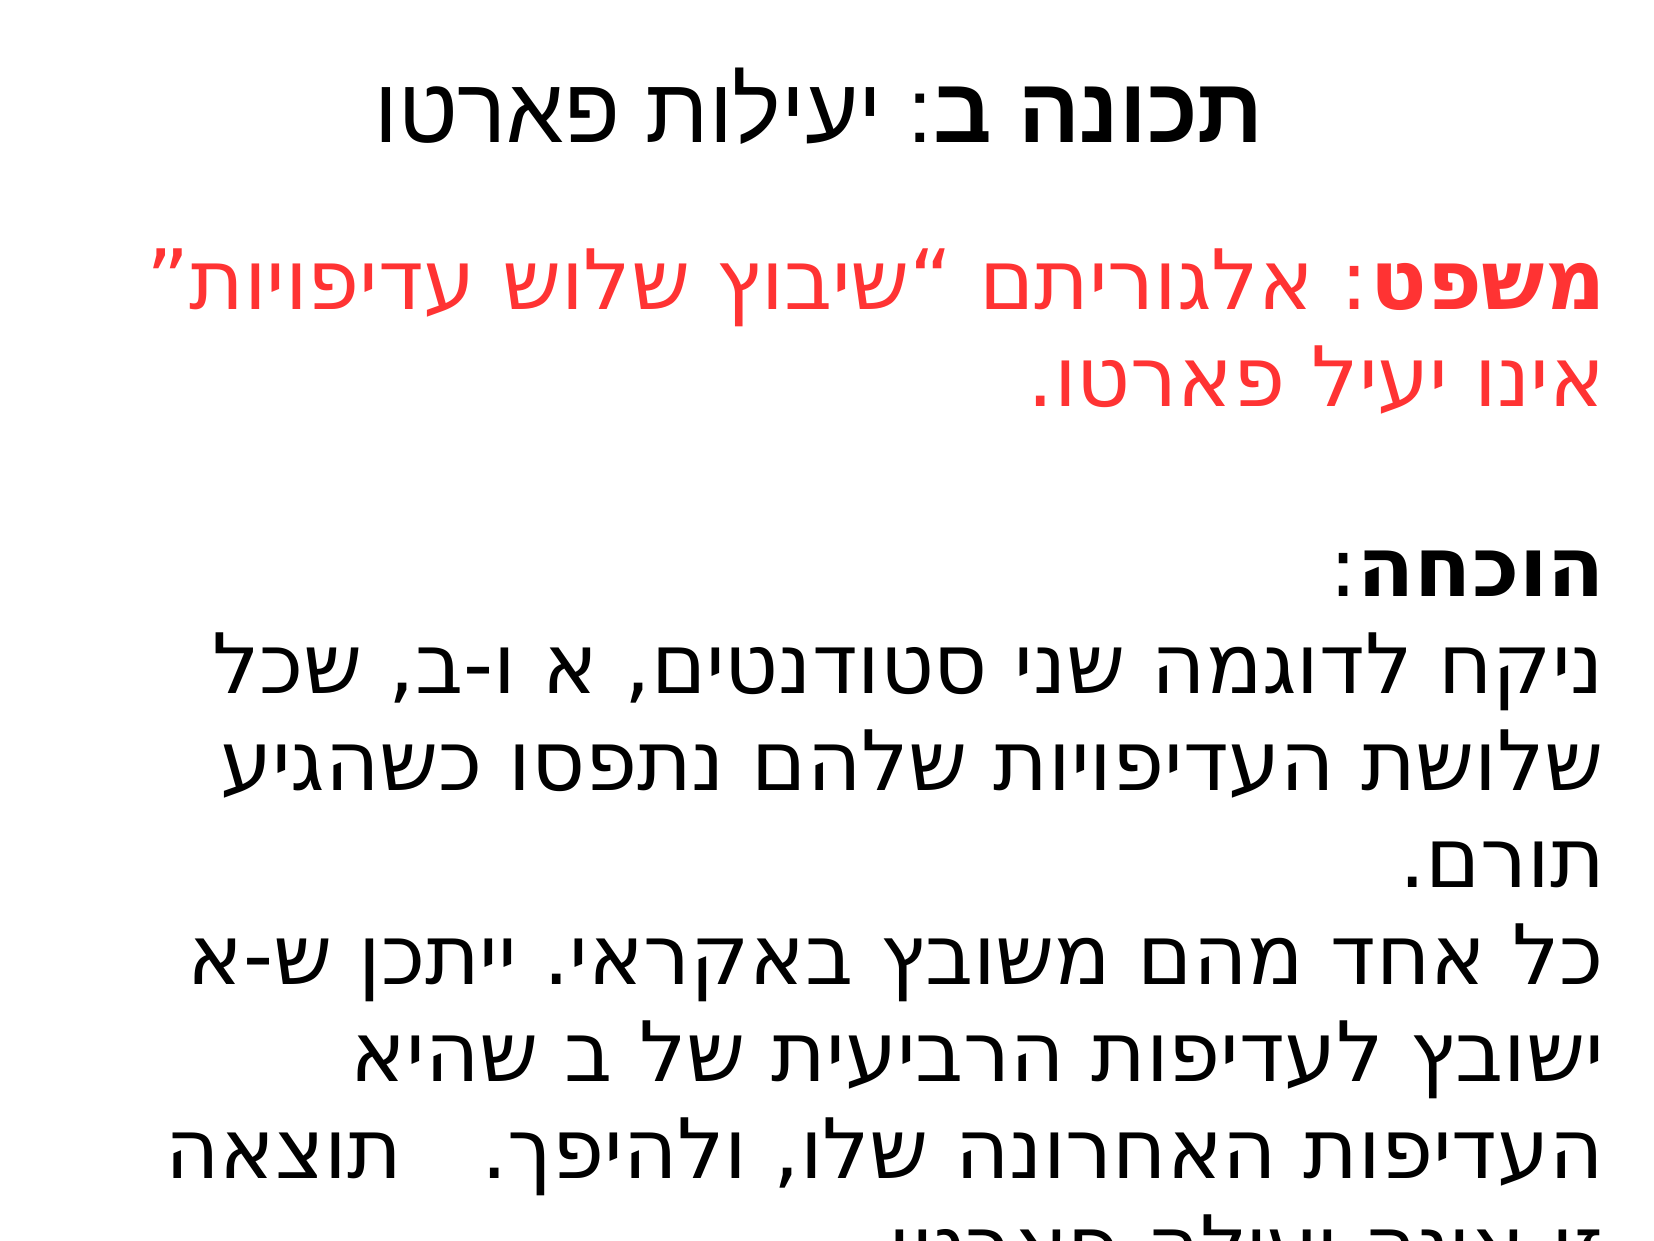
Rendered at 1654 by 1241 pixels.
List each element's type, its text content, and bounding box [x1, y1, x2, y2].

title תכונה ב: יעילות פארטו [75, 58, 1564, 163]
text_box משפט: אלגוריתם “שיבוץ שלוש עדיפויות” אינו יעיל פארטו. הוכחה: ניקח לדוגמה שני סטודנטים, א ו-ב, שכל שלושת העדיפויות שלהם נתפסו כשהגיע תורם. כל אחד מהם משובץ באקראי. ייתכן ש-א ישובץ לעדיפות הרביעית של ב שהיא העדיפות האחרונה שלו, ולהיפך. תוצאה זו אינה יעילה פארטו. *** [90, 225, 1621, 1241]
